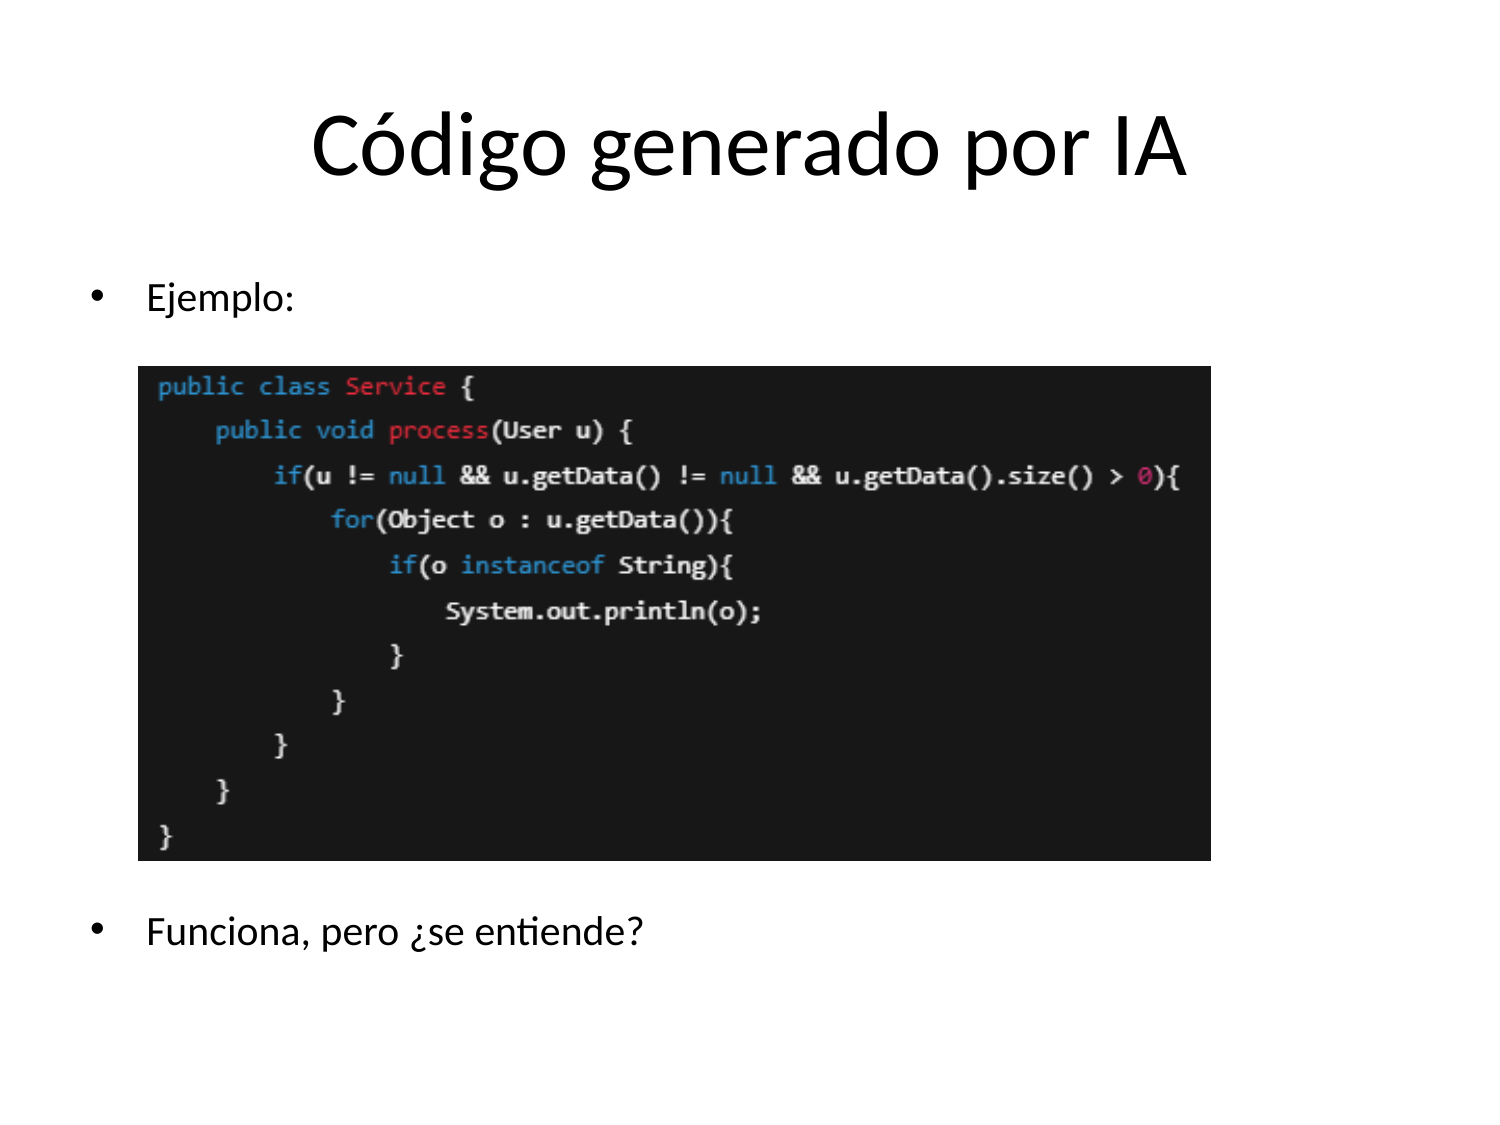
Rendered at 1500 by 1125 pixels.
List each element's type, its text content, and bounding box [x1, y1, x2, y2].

title Código generado por IA [75, 45, 1425, 233]
picture [138, 366, 1211, 861]
list Ejemplo: Funciona, pero ¿se entiende? [75, 262, 1425, 1005]
